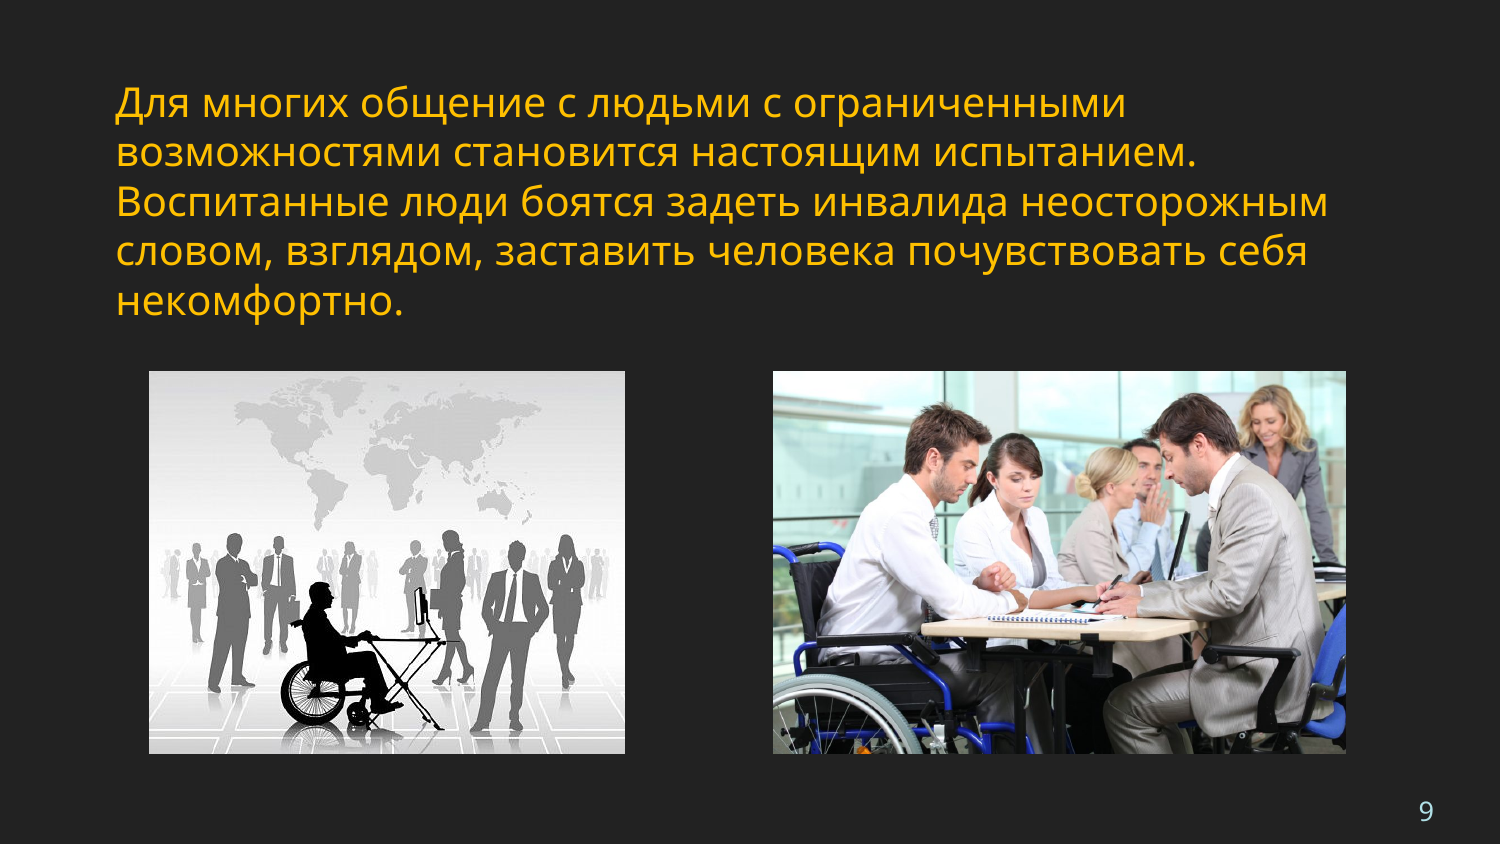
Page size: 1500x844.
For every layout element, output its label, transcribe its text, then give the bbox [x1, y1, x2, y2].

picture [773, 371, 1346, 754]
list Для многих общение с людьми с ограниченными возможностями становится настоящим испытанием. Воспитанные люди боятся задеть инвалида неосторожным словом, взглядом, заставить человека почувствовать себя некомфортно. [67, 61, 1418, 339]
picture [149, 371, 625, 754]
text_box 9 [1403, 779, 1494, 832]
